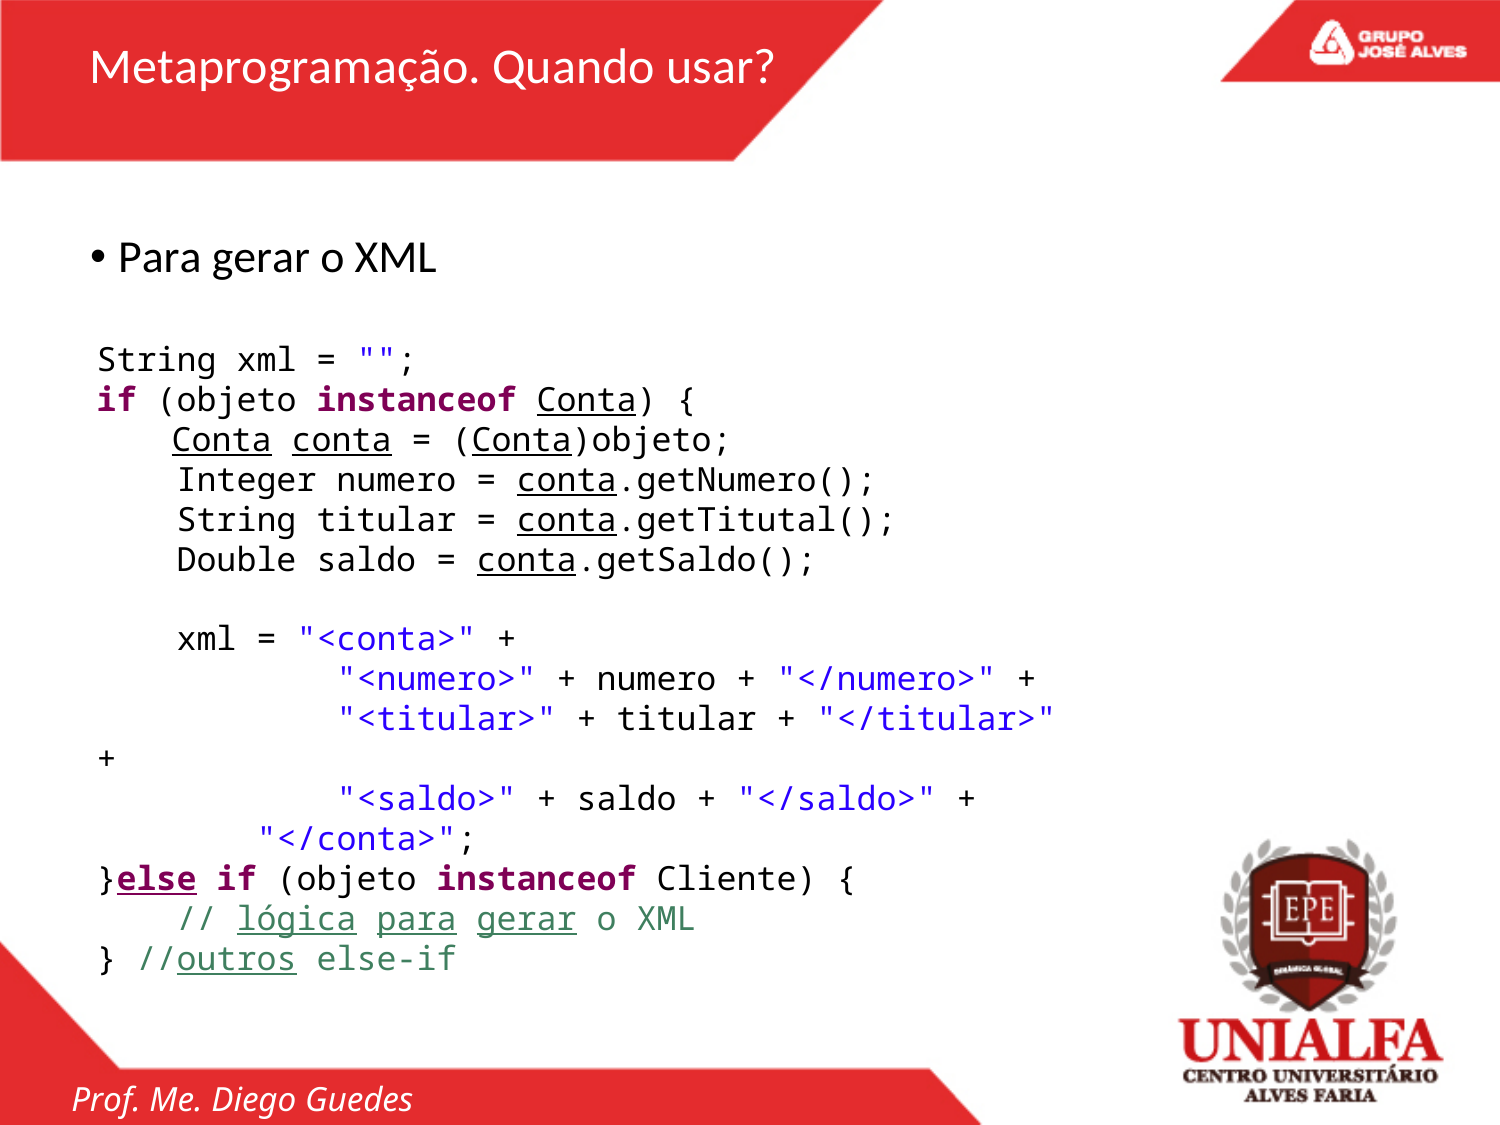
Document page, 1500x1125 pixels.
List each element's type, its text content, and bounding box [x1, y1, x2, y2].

list Para gerar o XML [75, 225, 1426, 933]
text_box String xml = ""; if (objeto instanceof Conta) { Conta conta = (Conta)objeto; Integer numero = conta.getNumero(); String titular = conta.getTitutal(); Double saldo = conta.getSaldo(); xml = "<conta>" + "<numero>" + numero + "</numero>" + "<titular>" + titular + "</titular>" + "<saldo>" + saldo + "</saldo>" + "</conta>"; }else if (objeto instanceof Cliente) { // lógica para gerar o XML } //outros else-if [81, 330, 1111, 985]
picture [0, 0, 1500, 1125]
text_box Prof. Me. Diego Guedes [56, 1070, 711, 1125]
text_box Metaprogramação. Quando usar? [75, 25, 805, 101]
